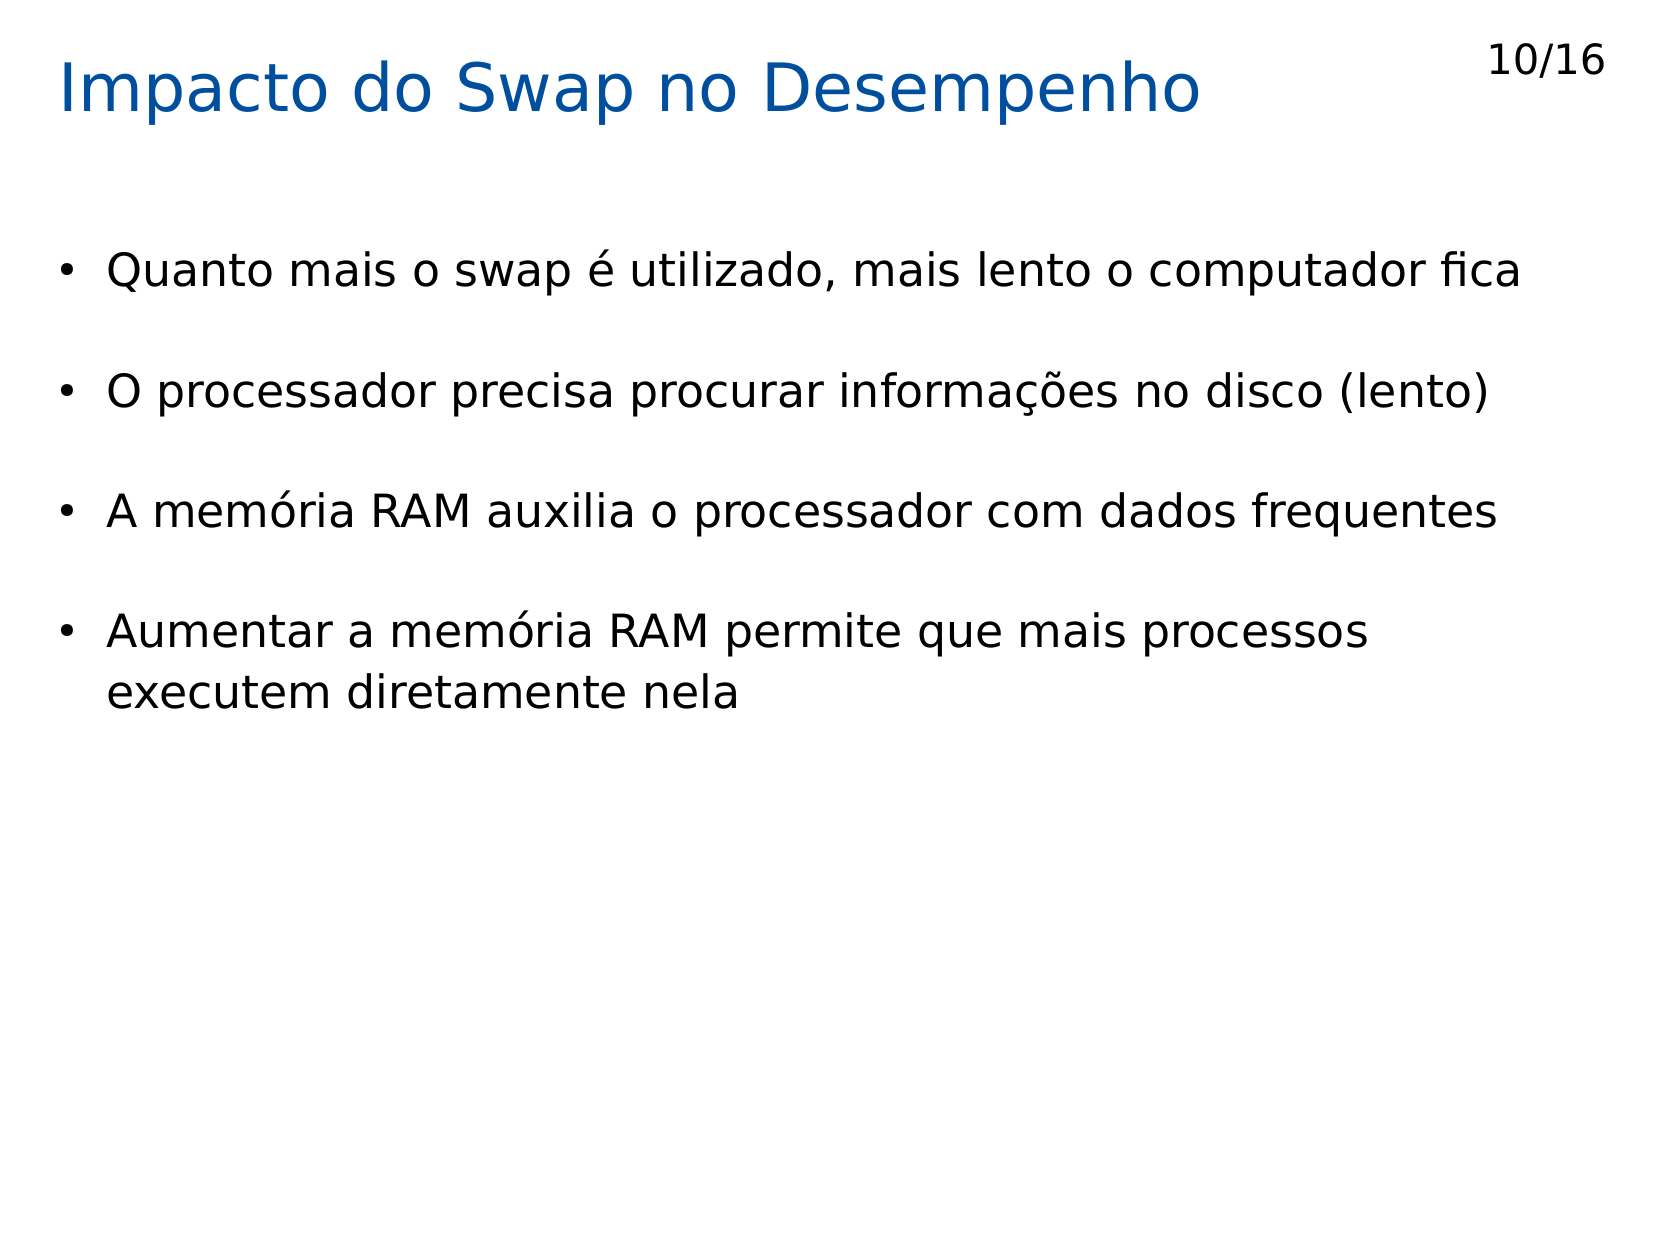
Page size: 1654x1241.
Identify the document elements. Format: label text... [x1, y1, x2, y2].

title Impacto do Swap no Desempenho [59, 29, 1506, 148]
list Quanto mais o swap é utilizado, mais lento o computador fica O processador precisa procurar informações no disco (lento) A memória RAM auxilia o processador com dados frequentes Aumentar a memória RAM permite que mais processos executem diretamente nela [59, 236, 1595, 1211]
